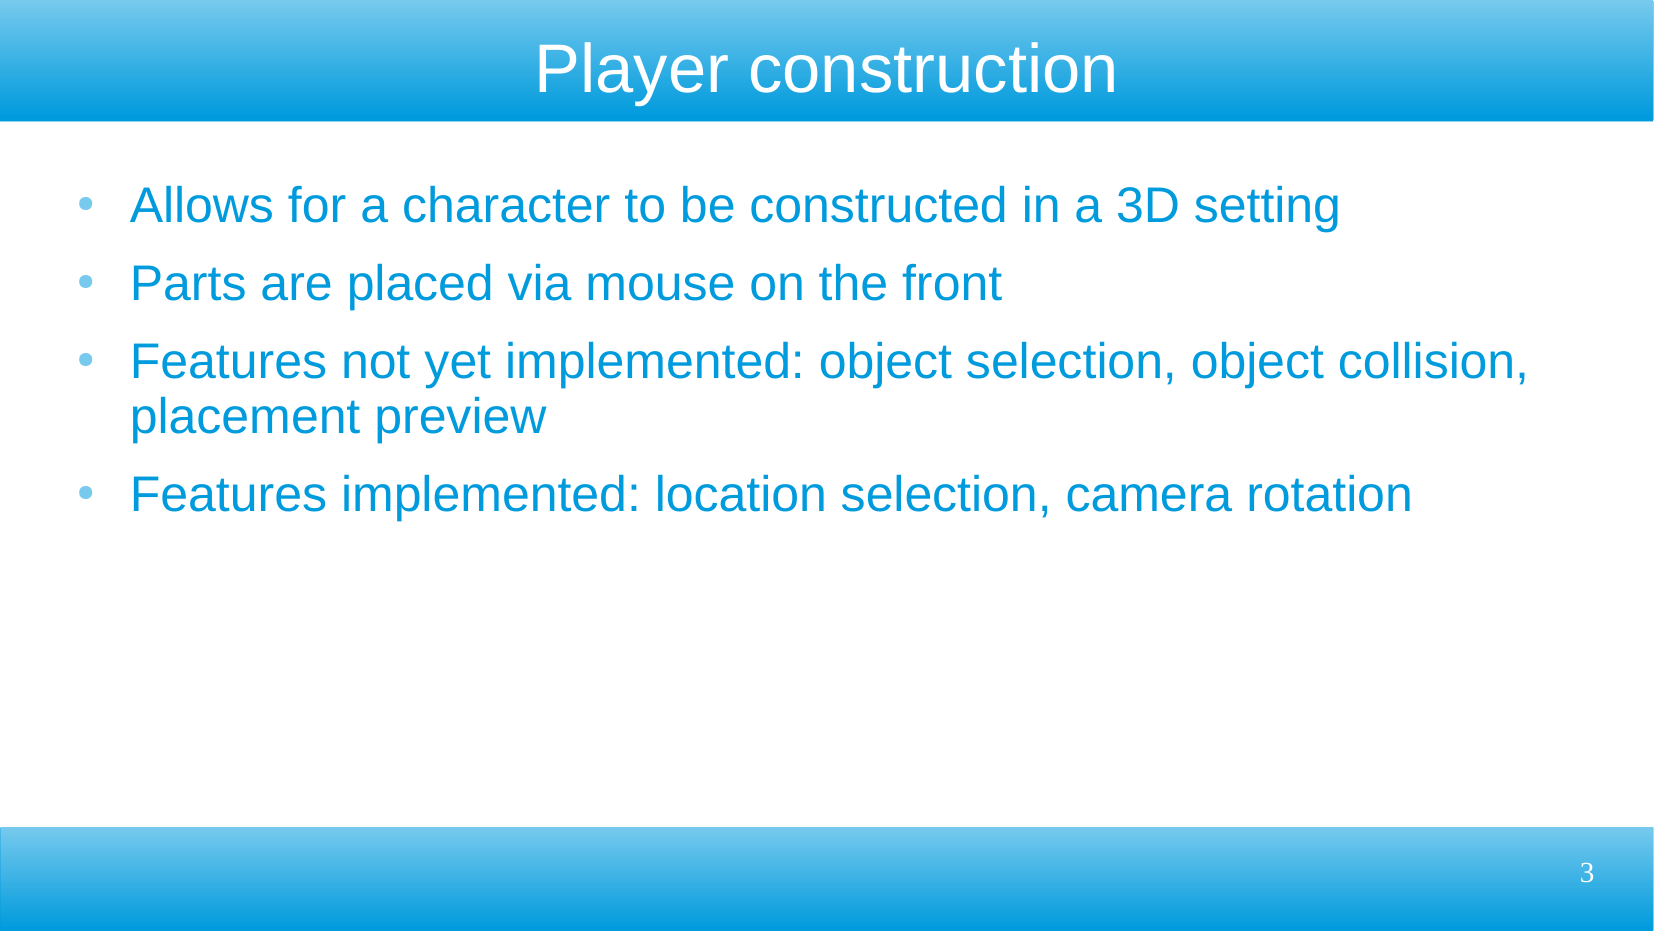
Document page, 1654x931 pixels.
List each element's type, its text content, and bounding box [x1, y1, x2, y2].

list Allows for a character to be constructed in a 3D setting Parts are placed via mouse on the front Features not yet implemented: object selection, object collision, placement preview Features implemented: location selection, camera rotation [59, 177, 1595, 768]
title Player construction [59, 29, 1595, 108]
